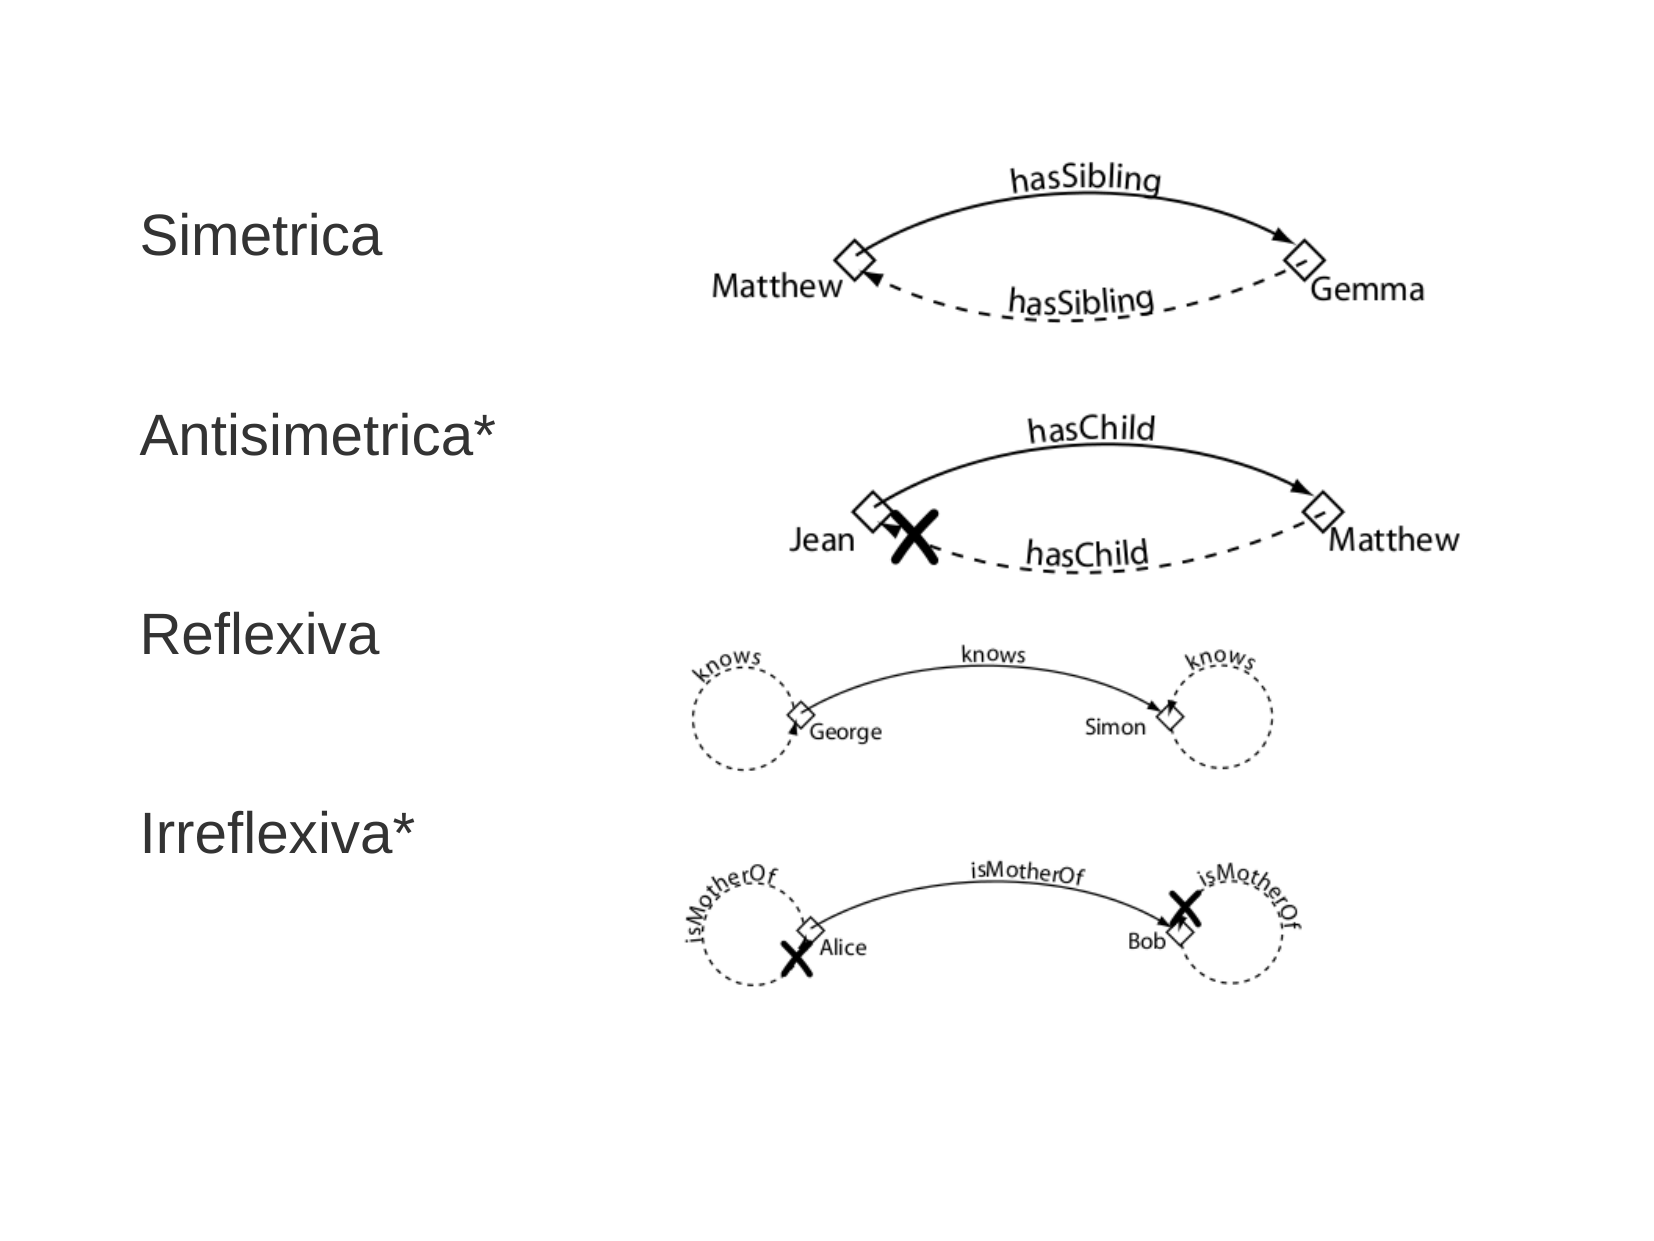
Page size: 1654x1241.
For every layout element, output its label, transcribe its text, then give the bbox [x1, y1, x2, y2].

picture [666, 827, 1338, 1011]
picture [746, 389, 1477, 592]
text_box Simetrica Antisimetrica* Reflexiva Irreflexiva* [132, 202, 667, 981]
picture [674, 153, 1456, 346]
picture [667, 601, 1320, 804]
